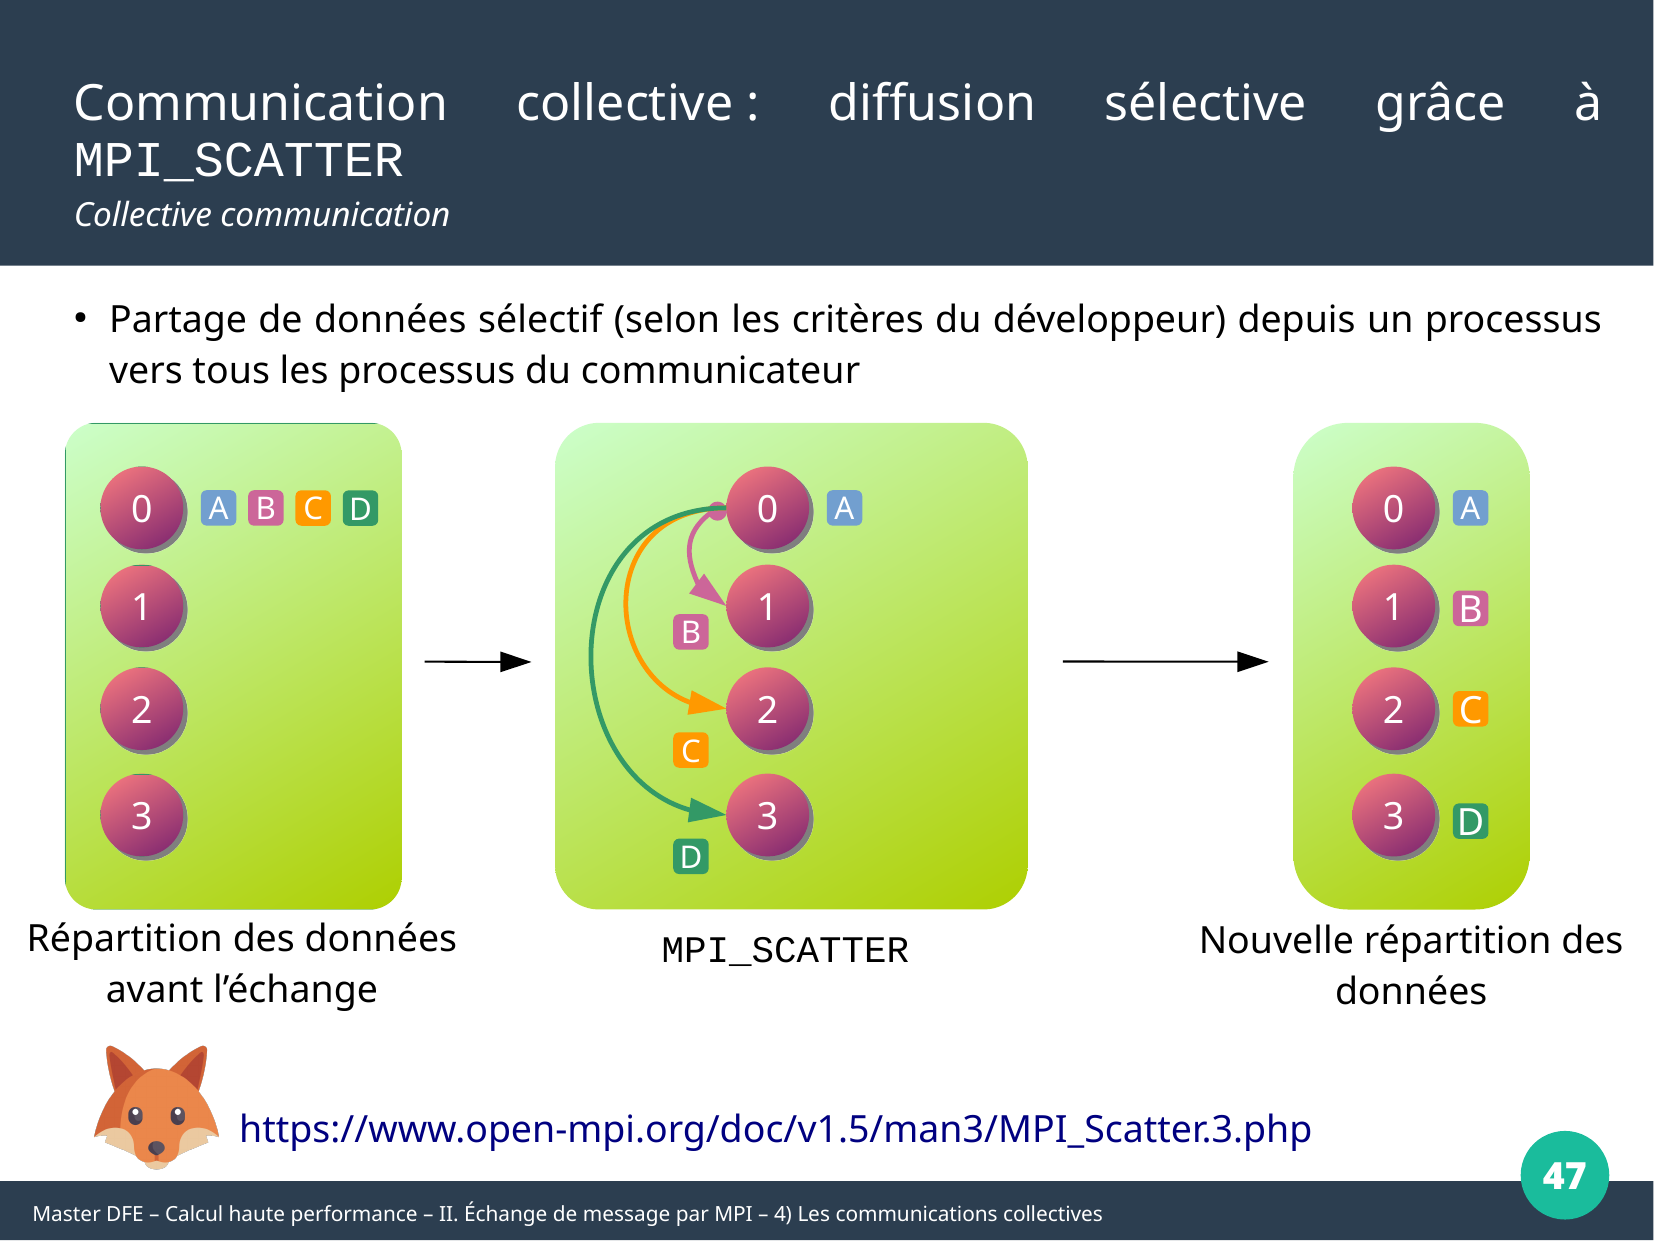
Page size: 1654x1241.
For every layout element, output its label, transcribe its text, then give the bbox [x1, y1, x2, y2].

text_box B [1452, 590, 1489, 627]
text_box Répartition des données avant l’échange [5, 904, 479, 1123]
text_box 1 [100, 564, 184, 648]
text_box 3 [726, 773, 810, 857]
picture [94, 1123, 219, 1170]
text_box 2 [1352, 667, 1436, 751]
text_box B [673, 614, 709, 650]
text_box D [673, 838, 709, 875]
text_box Partage de données sélectif (selon les critères du développeur) depuis un processus vers tous les processus du communicateur [59, 285, 1619, 455]
text_box A [1452, 490, 1489, 526]
text_box D [1452, 803, 1489, 839]
text_box 3 [1352, 773, 1436, 857]
text_box https://www.open-mpi.org/doc/v1.5/man3/MPI_Scatter.3.php [224, 1094, 1489, 1164]
text_box Nouvelle répartition des données [1175, 906, 1648, 1125]
text_box D [342, 490, 379, 526]
text_box [64, 422, 402, 904]
text_box A [200, 490, 237, 526]
text_box B [248, 490, 284, 526]
text_box Master DFE – Calcul haute performance – II. Échange de message par MPI – 4) Les communications collectives [17, 1191, 1436, 1235]
text_box 2 [726, 667, 810, 751]
text_box C [1452, 691, 1489, 727]
text_box 2 [100, 667, 184, 751]
text_box 0 [100, 466, 184, 550]
text_box 0 [726, 466, 810, 550]
text_box 1 [1352, 564, 1436, 648]
text_box MPI_SCATTER [643, 924, 928, 1025]
text_box Communication collective : diffusion sélective grâce à MPI_SCATTER Collective communication [59, 59, 1619, 256]
text_box [555, 455, 1028, 910]
text_box C [295, 490, 331, 526]
text_box 3 [100, 773, 184, 857]
text_box 1 [726, 564, 810, 648]
text_box A [826, 490, 863, 526]
text_box 0 [1352, 466, 1436, 550]
text_box C [673, 732, 709, 768]
text_box [1293, 422, 1530, 906]
